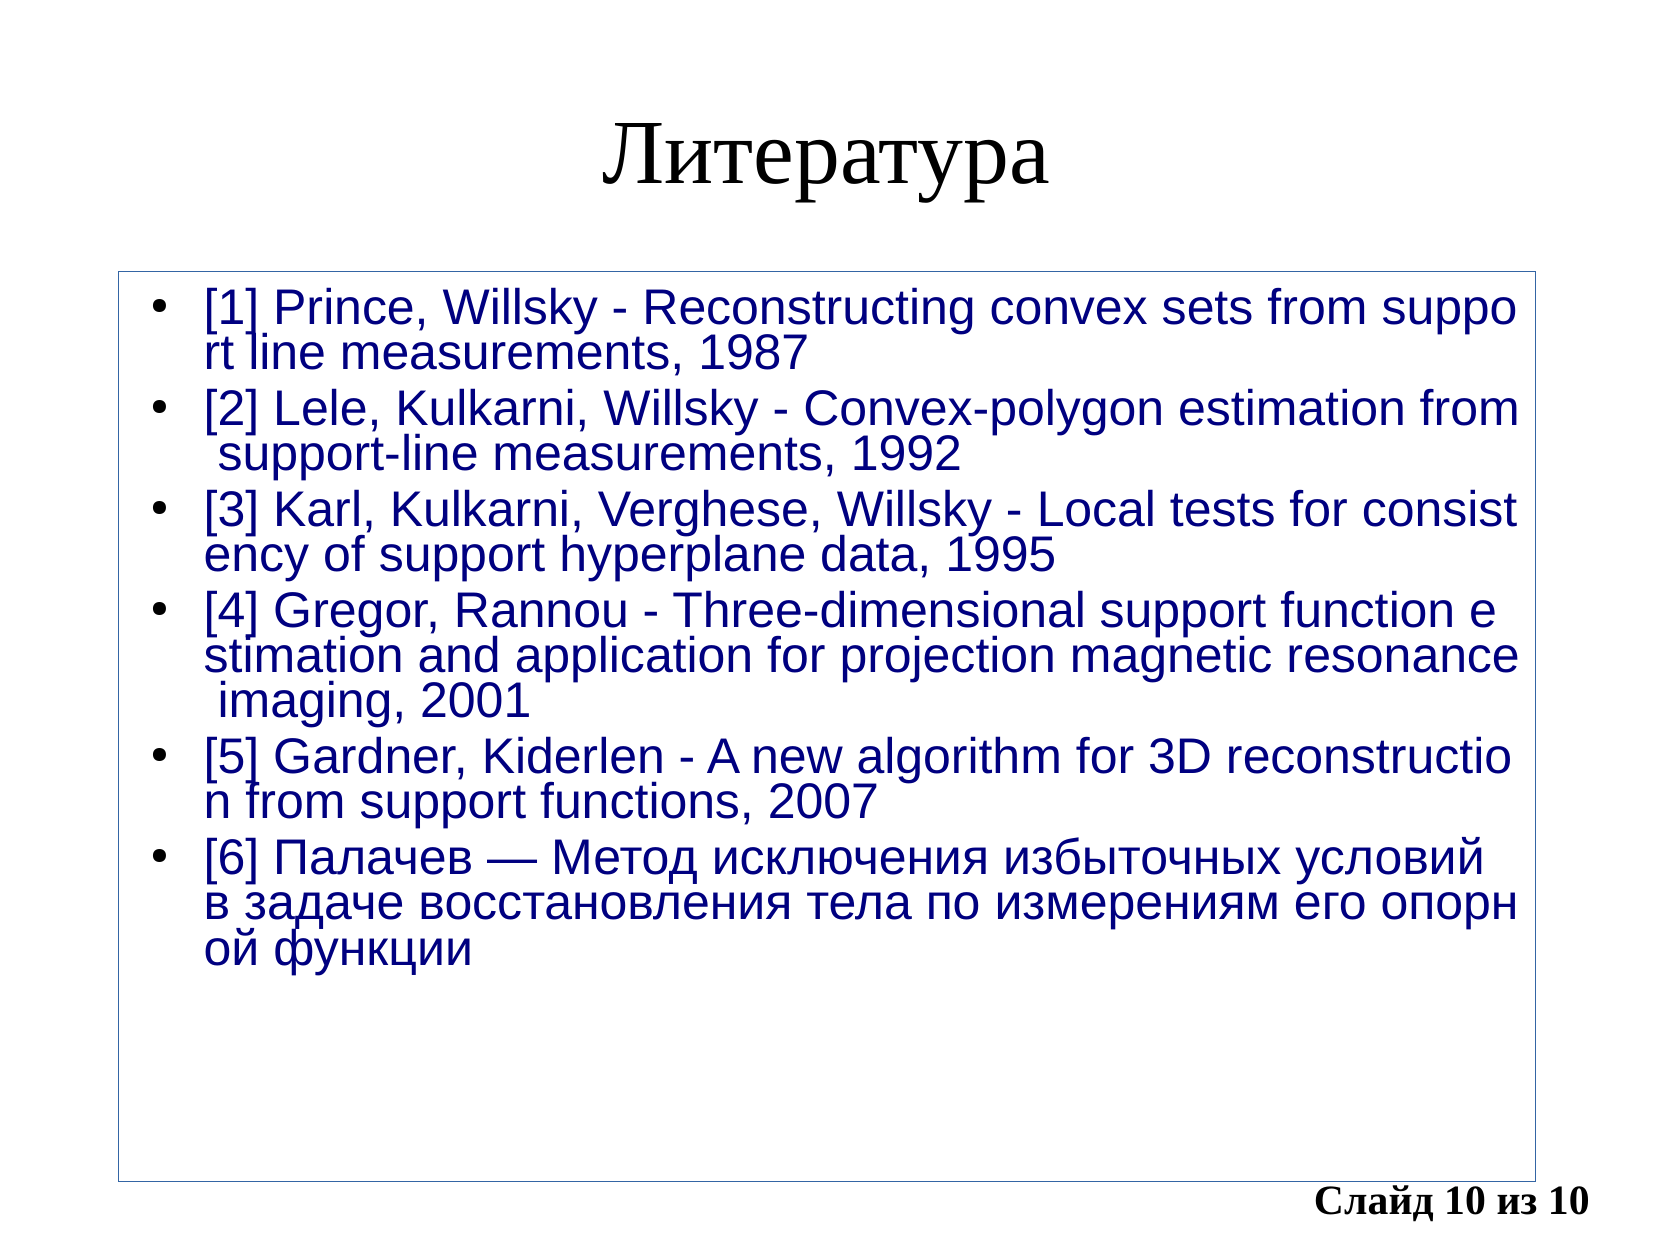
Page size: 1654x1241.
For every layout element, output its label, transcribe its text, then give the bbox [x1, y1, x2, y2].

list [82, 290, 1571, 1241]
title Литература [82, 49, 1571, 257]
list [1] Prince, Willsky - Reconstructing convex sets from support line measurements, 1987 [2] Lele, Kulkarni, Willsky - Convex-polygon estimation from support-line measurements, 1992 [3] Karl, Kulkarni, Verghese, Willsky - Local tests for consistency of support hyperplane data, 1995 [4] Gregor, Rannou - Three-dimensional support function estimation and application for projection magnetic resonance imaging, 2001 [5] Gardner, Kiderlen - A new algorithm for 3D reconstruction from support functions, 2007 [6] Палачев — Метод исключения избыточных условий в задаче восстановления тела по измерениям его опорной функции [118, 271, 1536, 1182]
